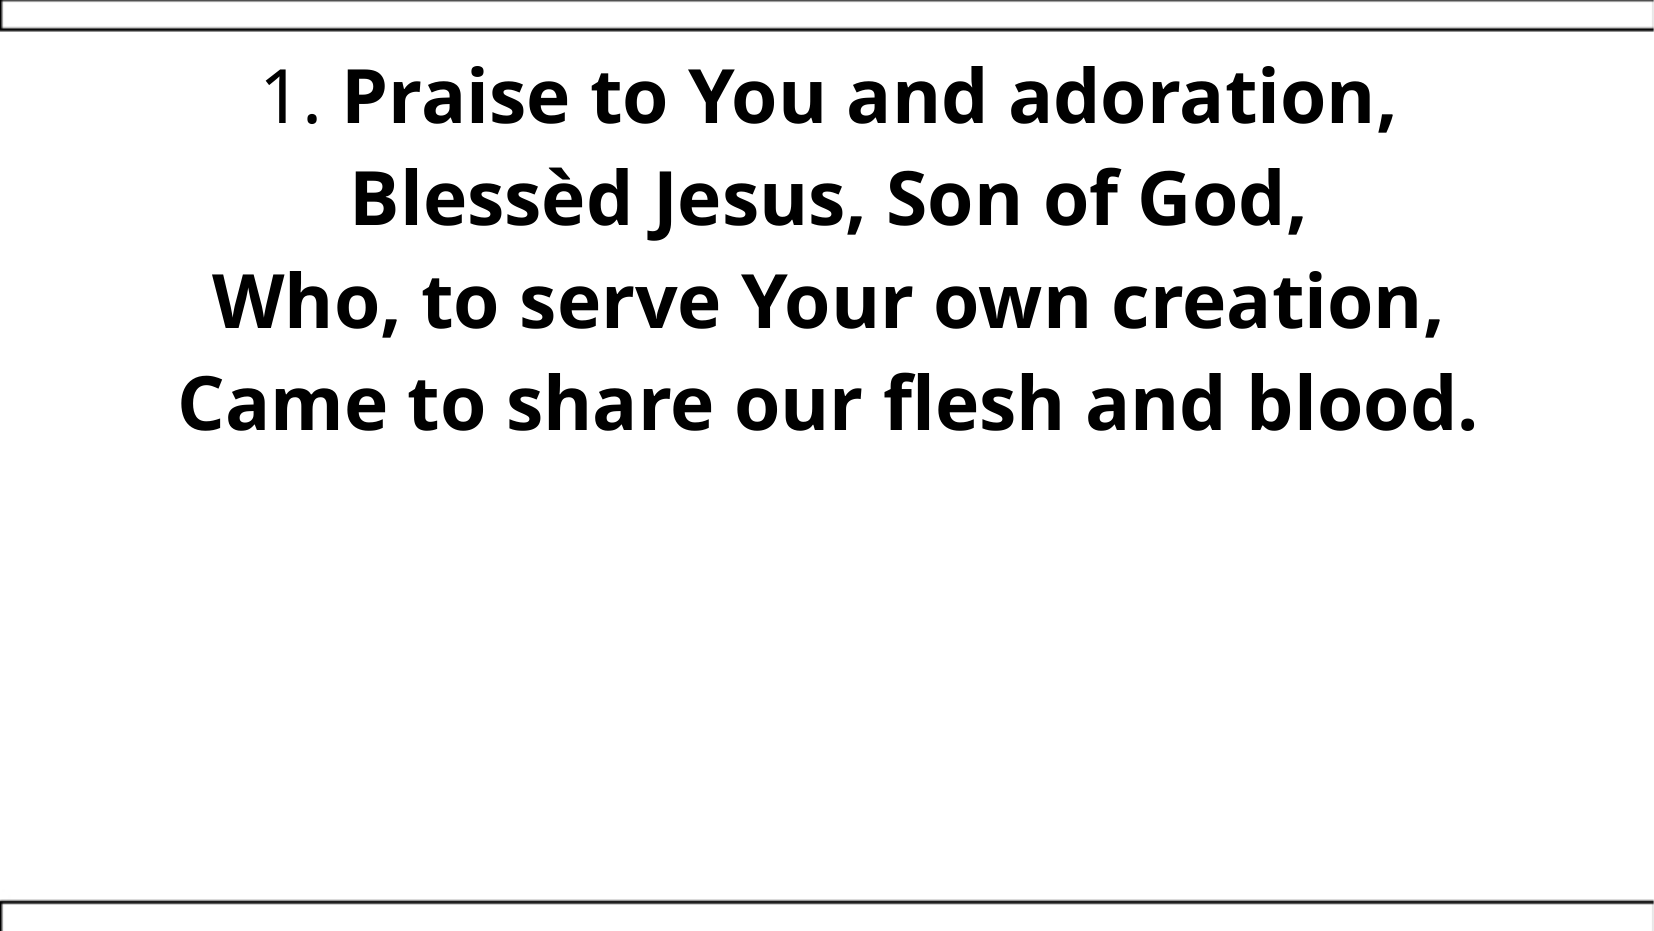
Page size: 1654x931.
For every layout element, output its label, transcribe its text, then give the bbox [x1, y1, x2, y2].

picture [0, 0, 1654, 931]
text_box 1. Praise to You and adoration, Blessèd Jesus, Son of God, Who, to serve Your own creation, Came to share our flesh and blood. [108, 35, 1549, 451]
